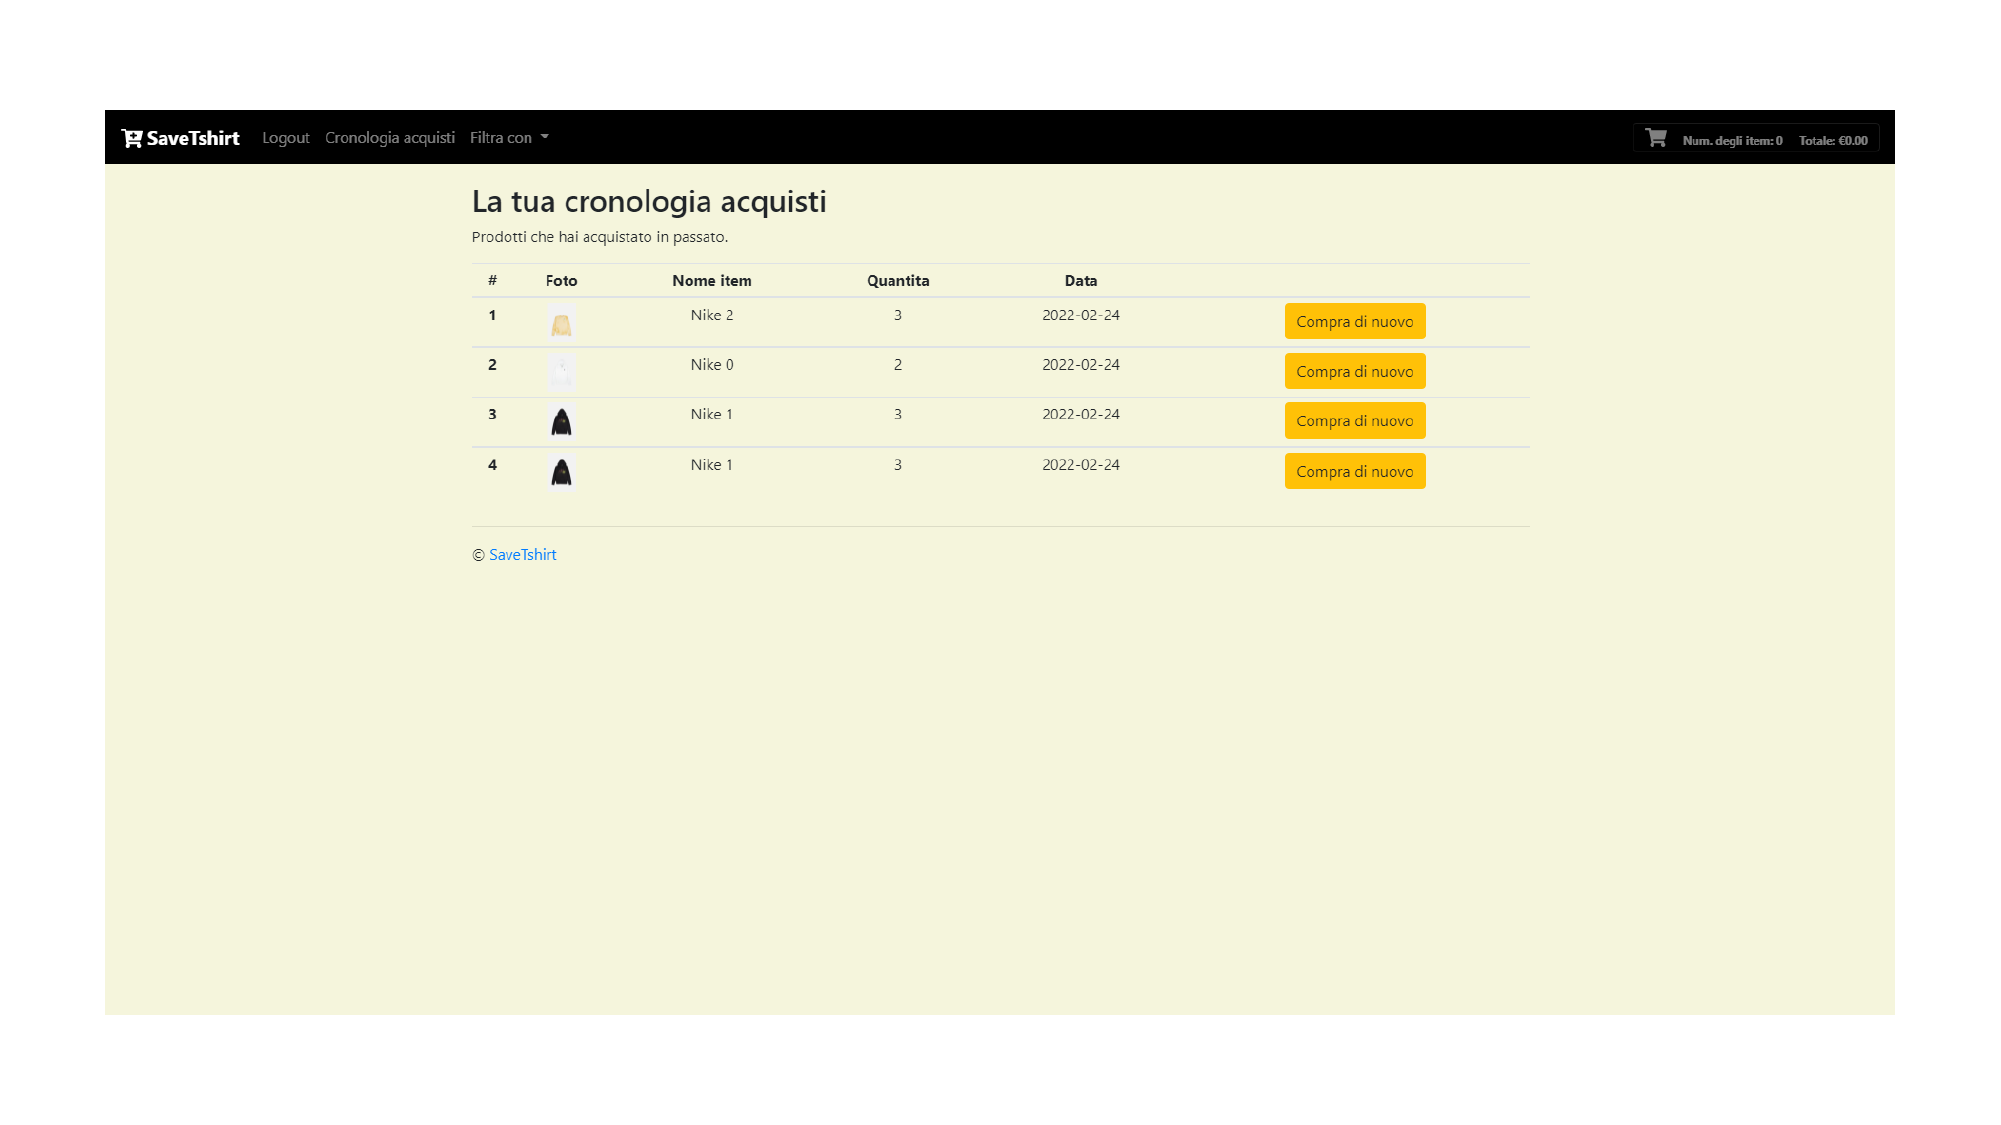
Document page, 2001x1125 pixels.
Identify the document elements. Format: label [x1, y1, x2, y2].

picture [105, 110, 1895, 1015]
